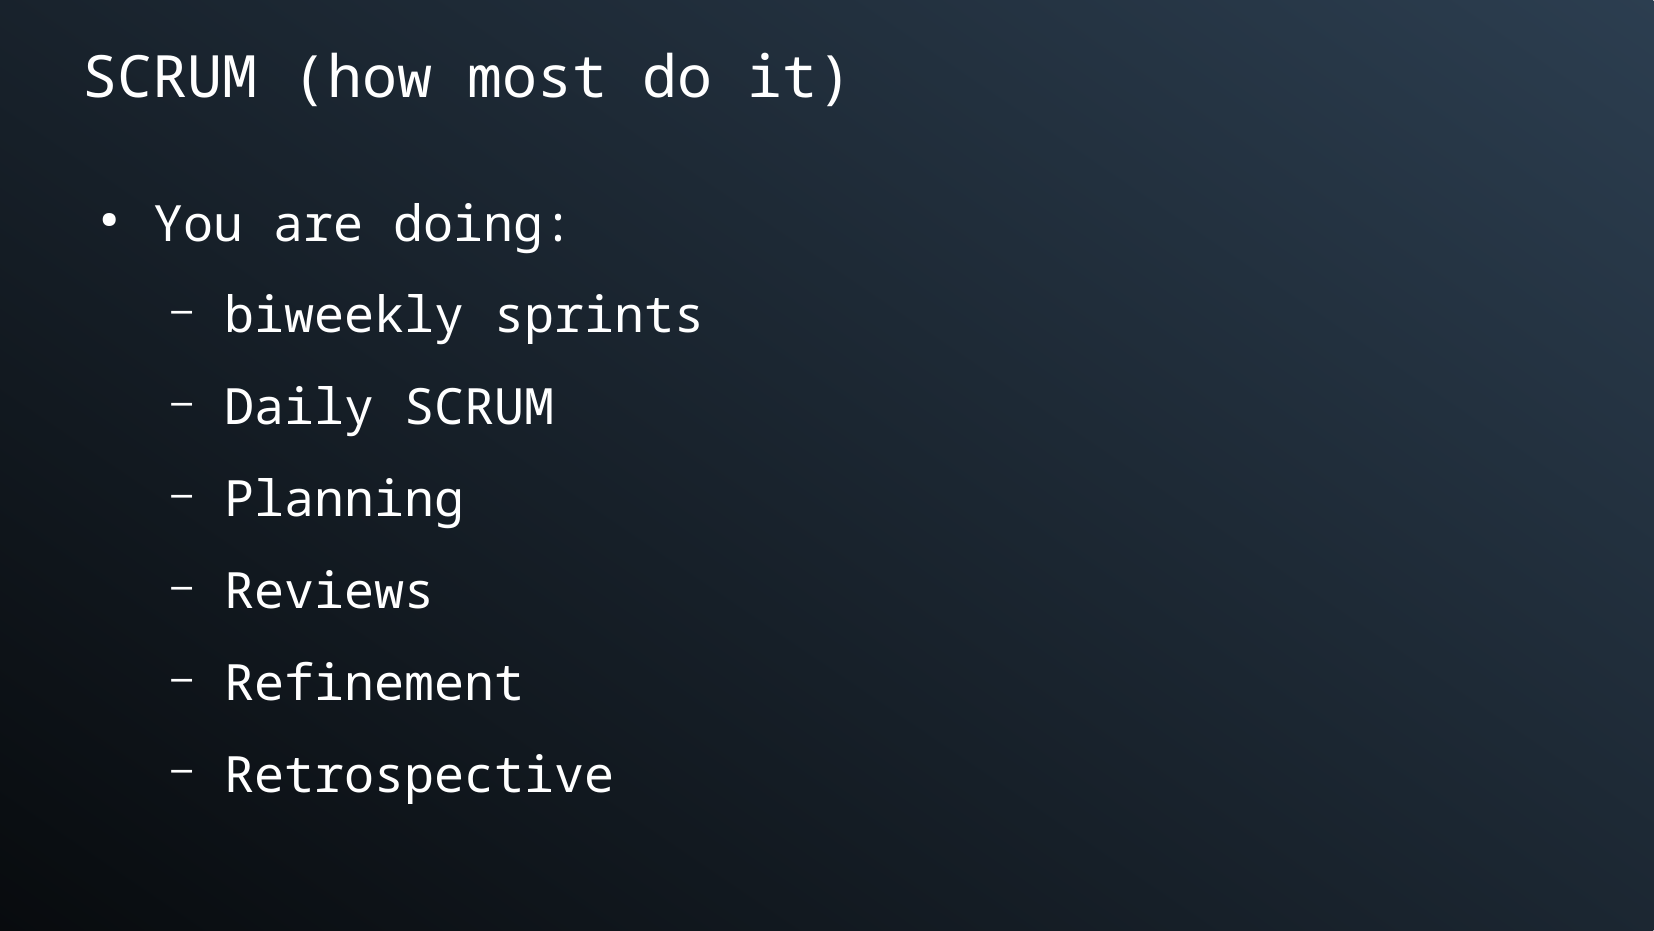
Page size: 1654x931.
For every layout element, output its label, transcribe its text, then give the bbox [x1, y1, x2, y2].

title SCRUM (how most do it) [82, 37, 1388, 113]
list You are doing: biweekly sprints Daily SCRUM Planning Reviews Refinement Retrospective [82, 187, 1571, 826]
